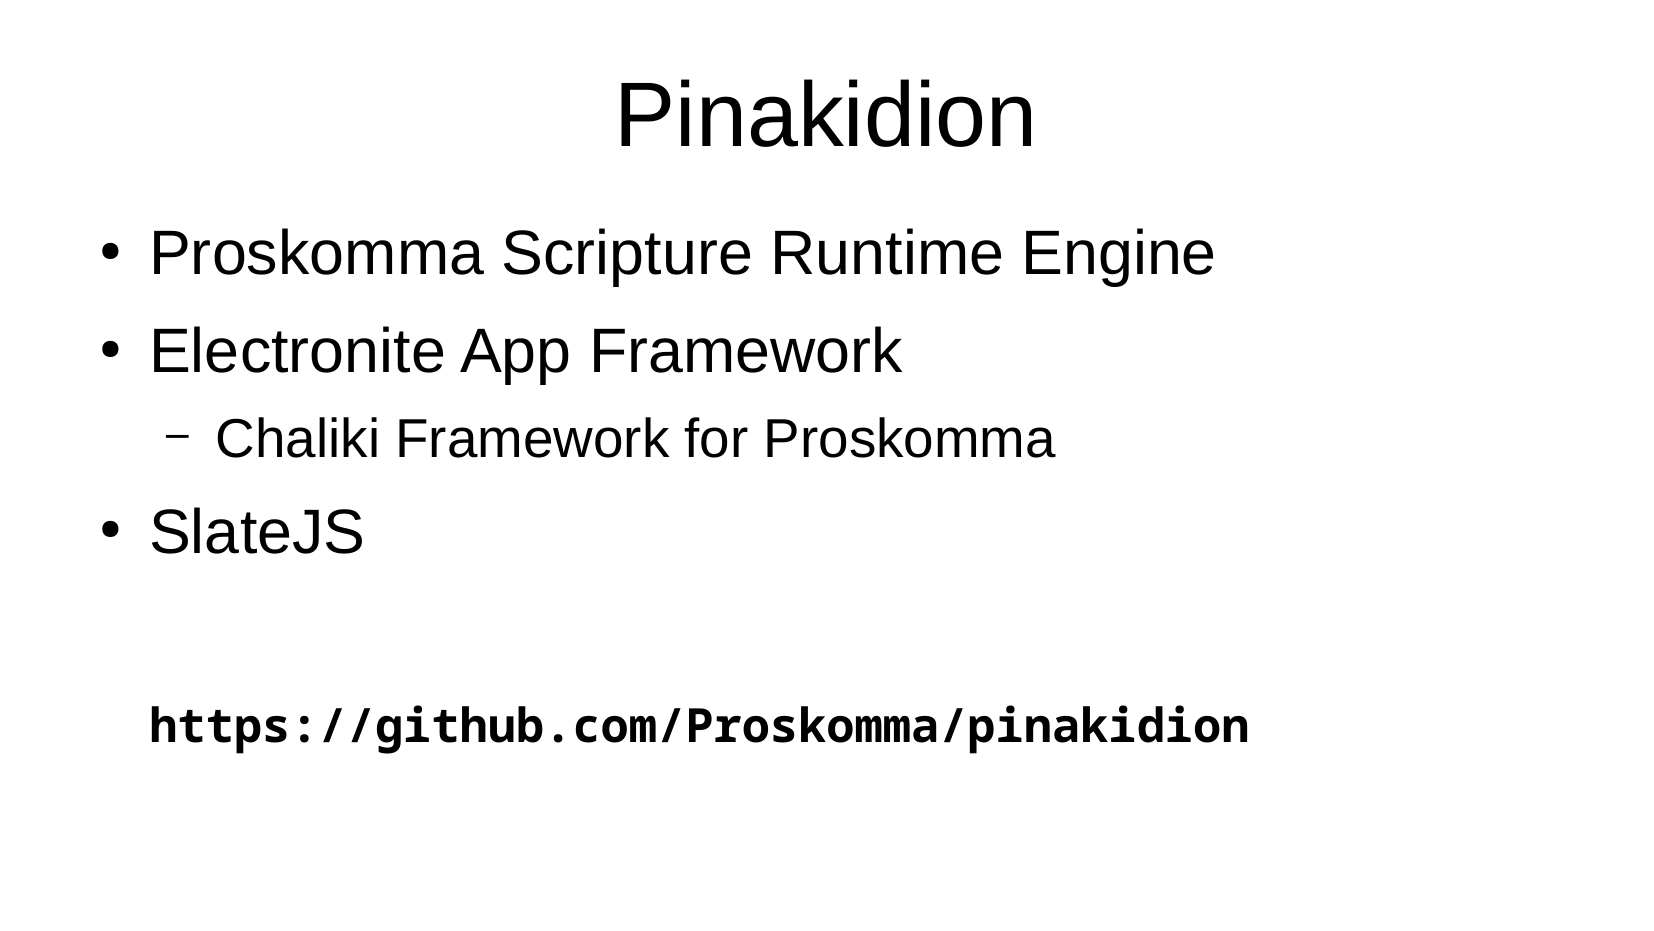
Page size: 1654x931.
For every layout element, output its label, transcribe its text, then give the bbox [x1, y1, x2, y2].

title Pinakidion [82, 37, 1571, 193]
list Proskomma Scripture Runtime Engine Electronite App Framework Chaliki Framework for Proskomma SlateJS https://github.com/Proskomma/pinakidion [82, 217, 1571, 758]
